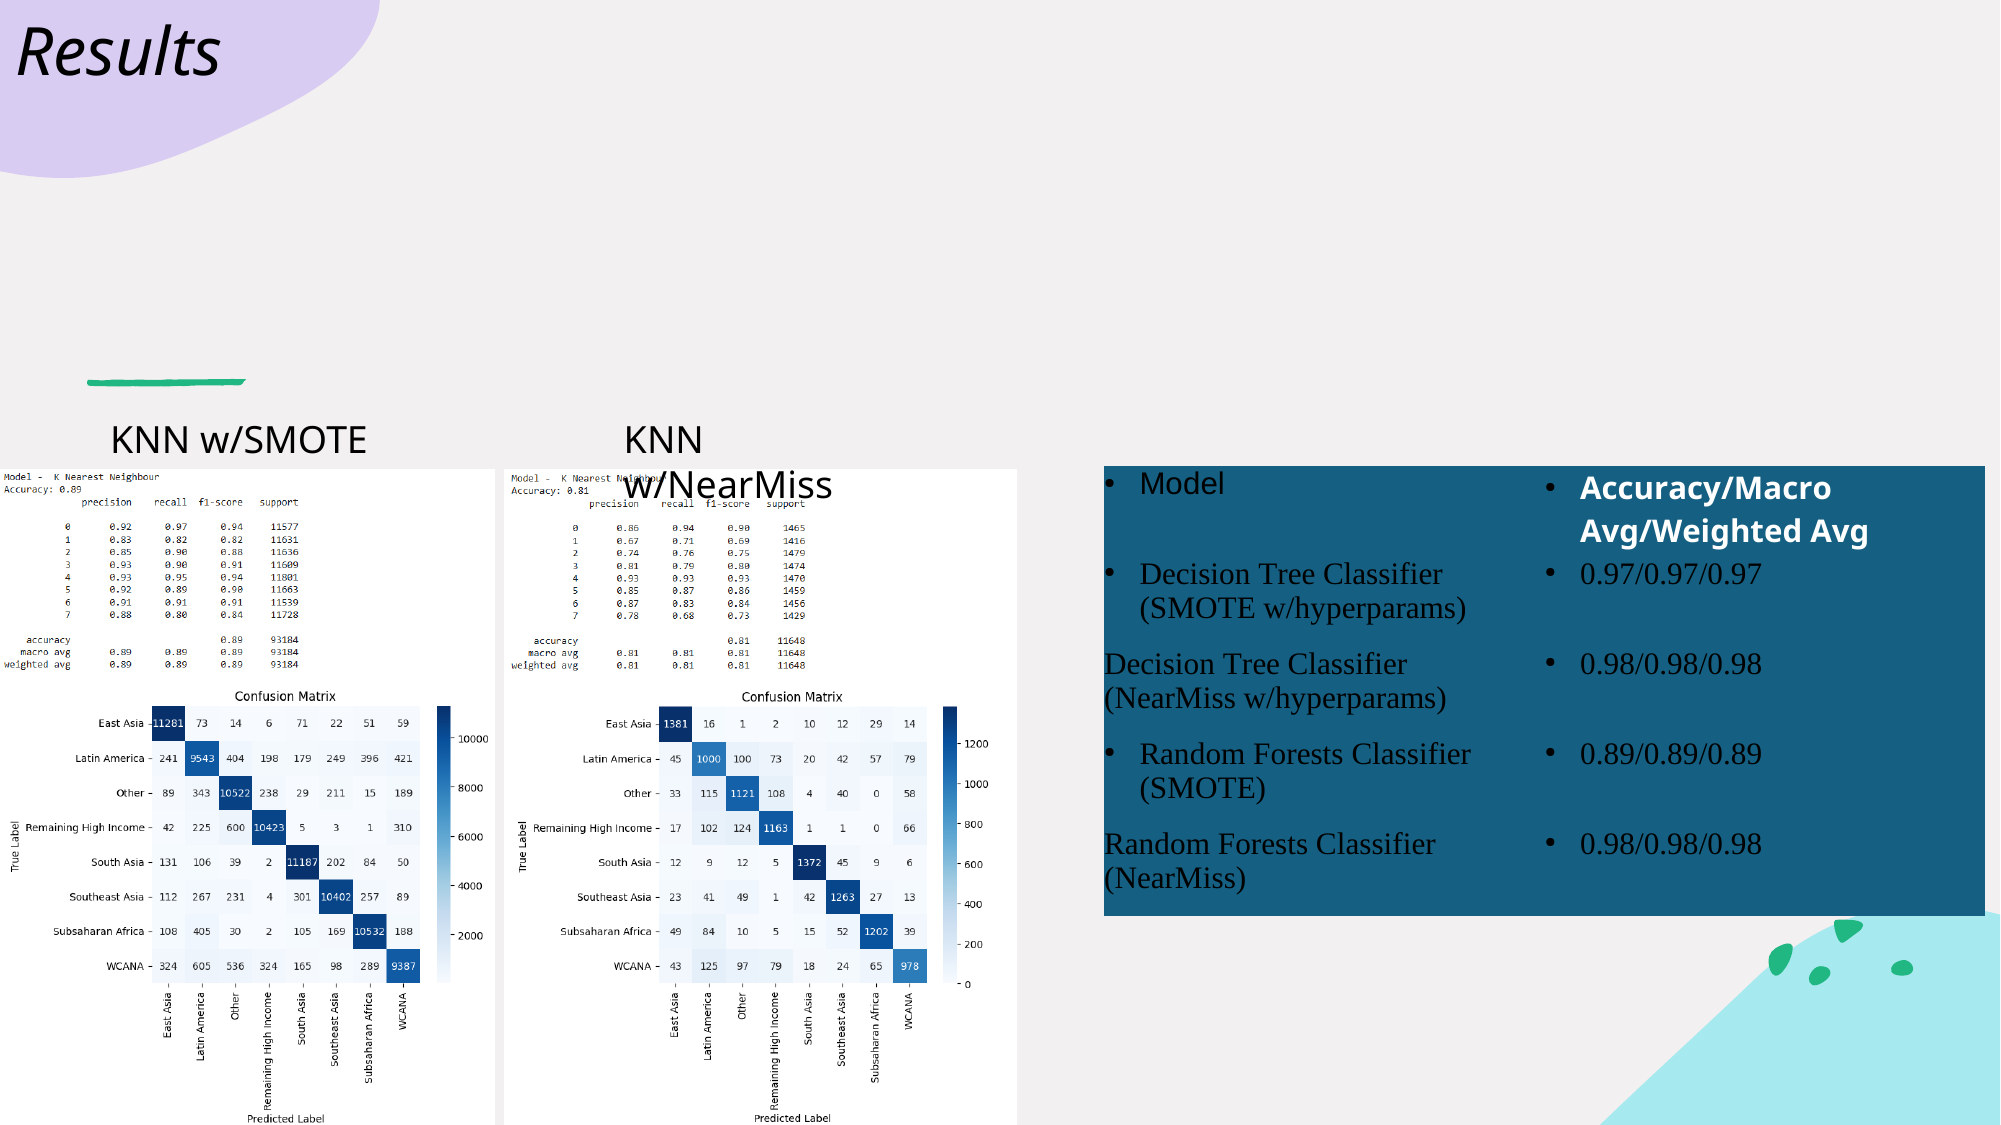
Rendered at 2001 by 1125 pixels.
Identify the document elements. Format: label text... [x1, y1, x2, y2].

table_cell Decision Tree Classifier (SMOTE w/hyperparams) [1104, 556, 1545, 646]
picture [504, 469, 1017, 1125]
table_cell Random Forests Classifier (NearMiss) [1104, 826, 1545, 916]
text_box KNN w/SMOTE [95, 408, 400, 470]
table_header Accuracy/Macro Avg/Weighted Avg [1545, 466, 1985, 556]
table_cell 0.98/0.98/0.98 [1545, 826, 1985, 916]
table_cell 0.98/0.98/0.98 [1545, 646, 1985, 736]
table_cell Random Forests Classifier (SMOTE) [1104, 736, 1545, 826]
table_cell 0.89/0.89/0.89 [1545, 736, 1985, 826]
table_cell 0.97/0.97/0.97 [1545, 556, 1985, 646]
picture [0, 469, 495, 1125]
text_box KNN w/NearMiss [608, 408, 936, 470]
table_cell Decision Tree Classifier (NearMiss w/hyperparams) [1104, 646, 1545, 736]
title Results [0, 0, 1654, 97]
table_header Model [1104, 466, 1545, 556]
